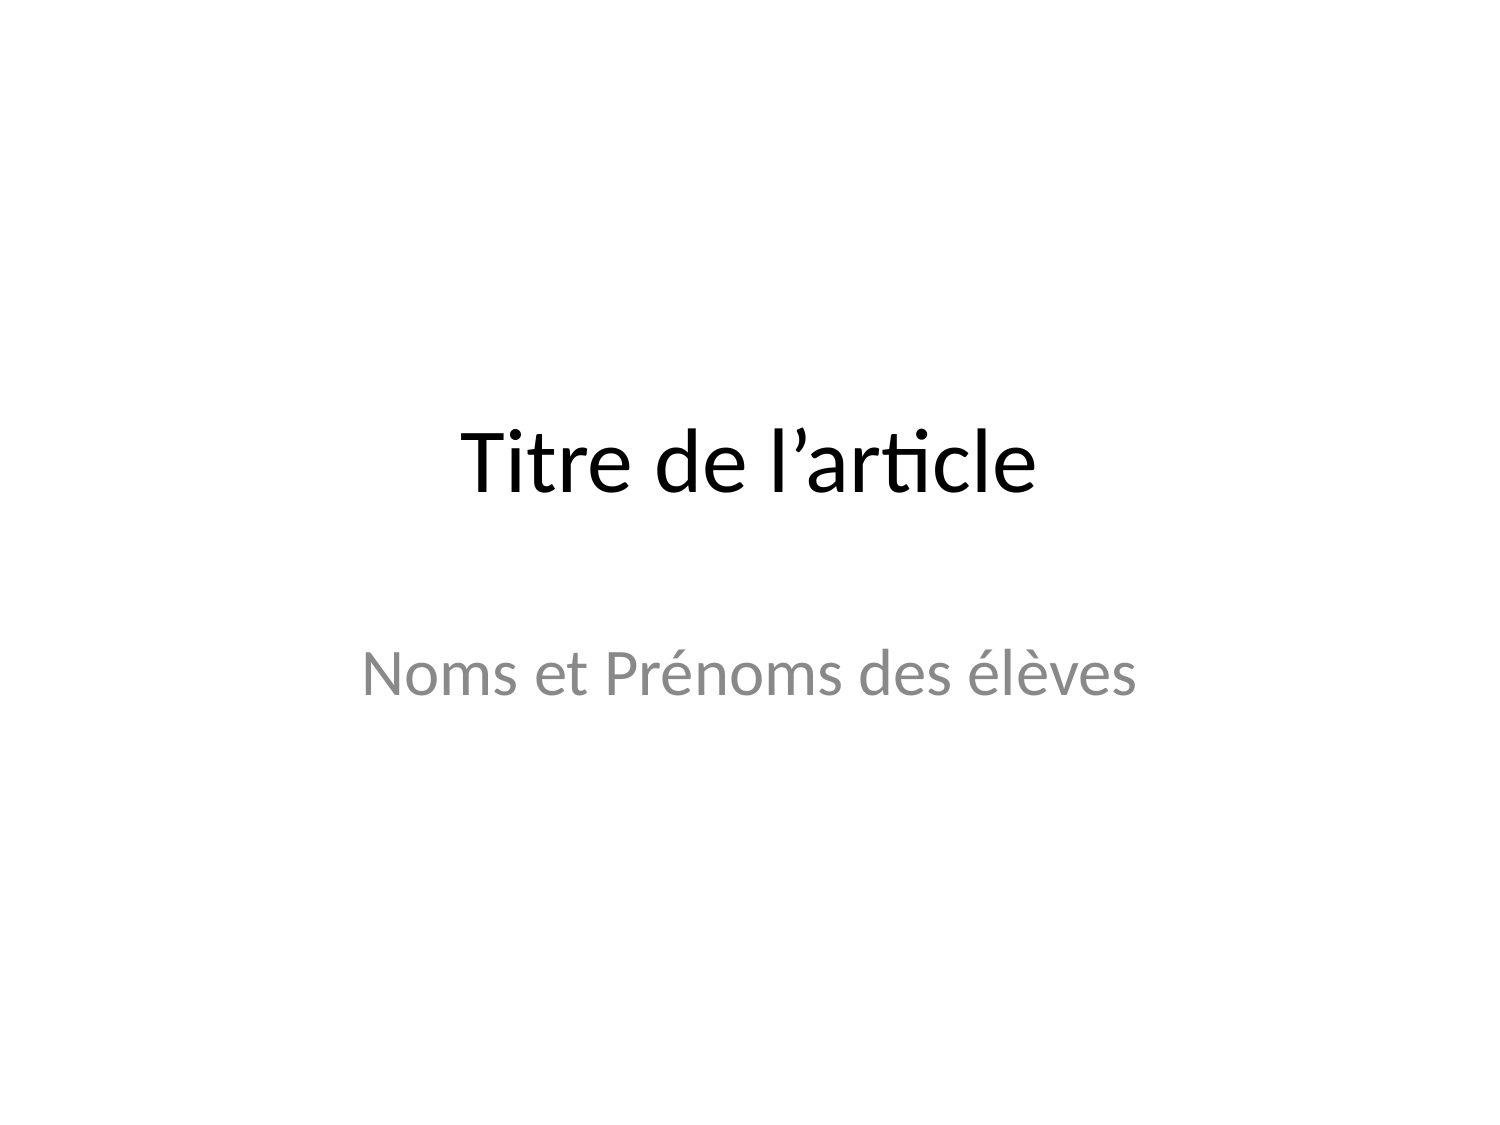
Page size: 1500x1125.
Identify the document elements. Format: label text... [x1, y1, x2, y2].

text_box Noms et Prénoms des élèves [225, 637, 1276, 925]
text_box Titre de l’article [112, 349, 1388, 591]
